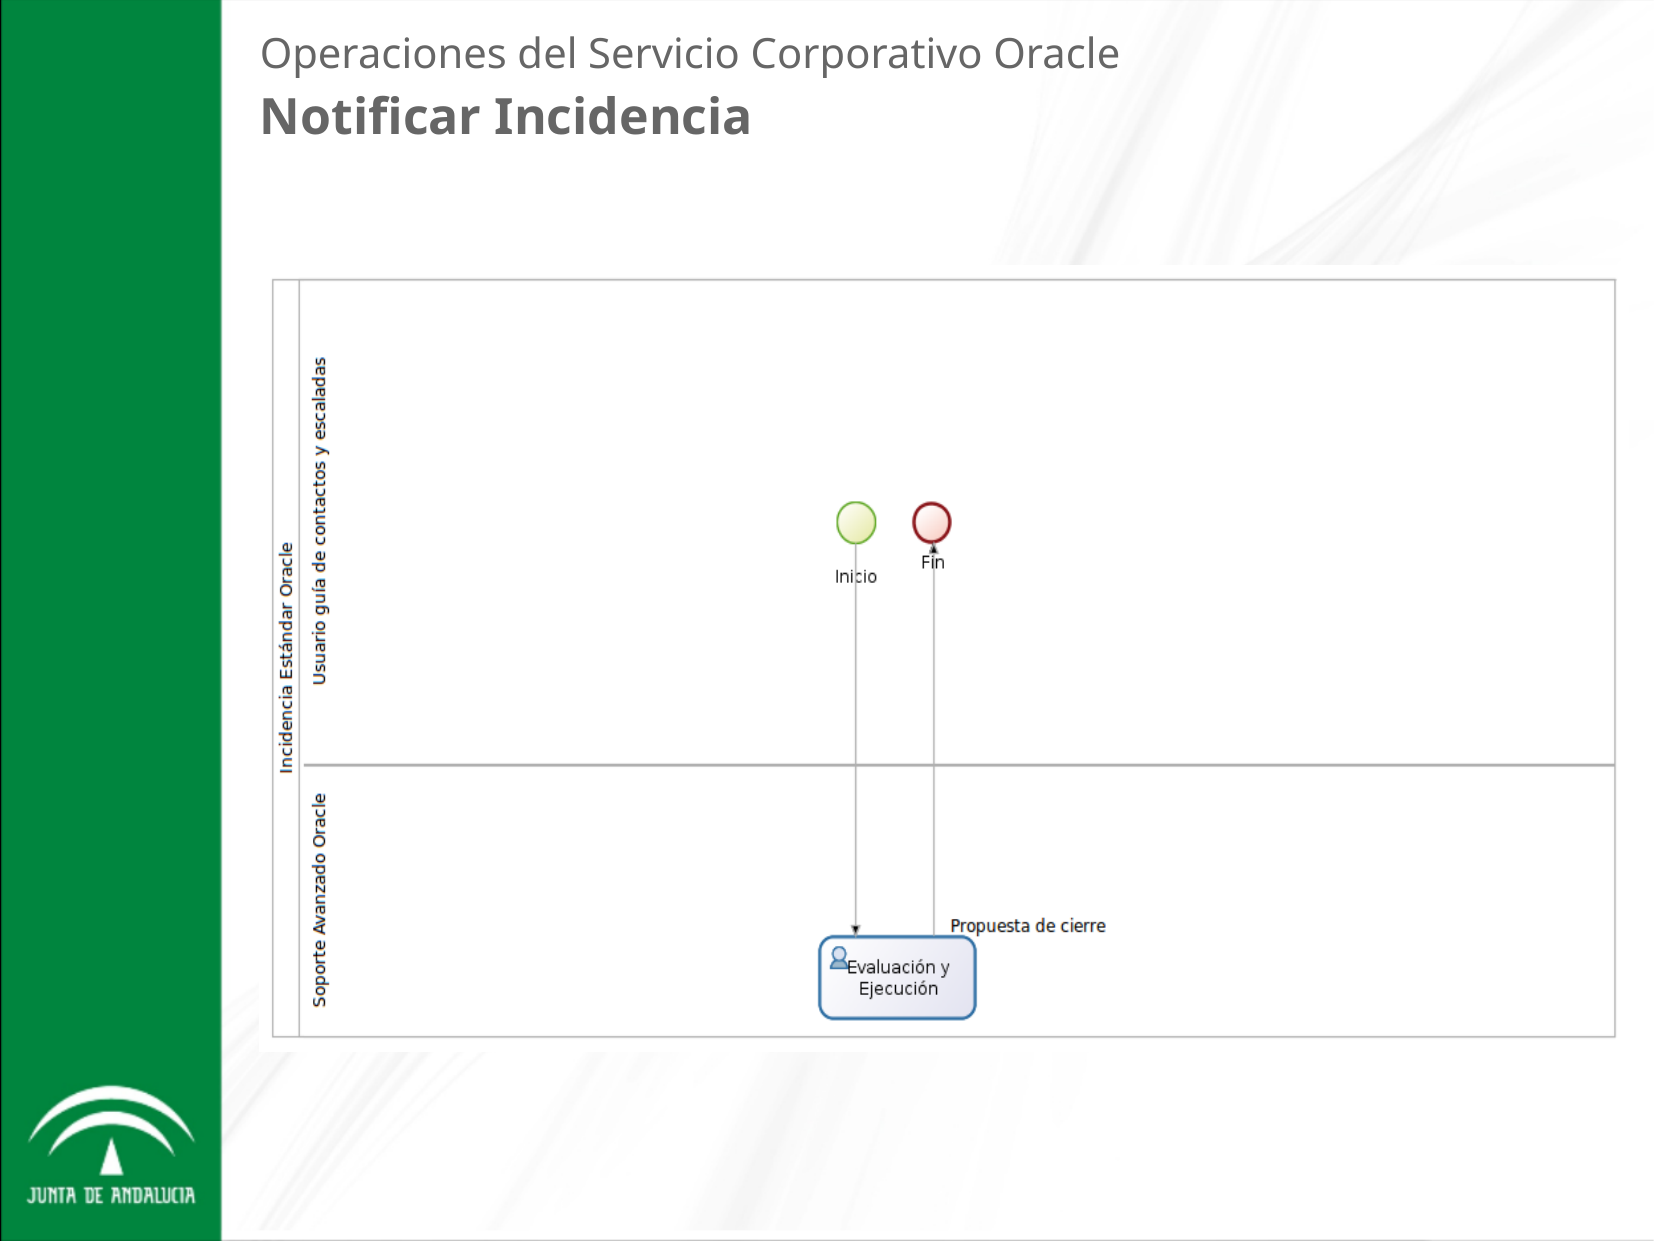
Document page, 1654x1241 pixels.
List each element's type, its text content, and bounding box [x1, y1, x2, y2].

title Operaciones del Servicio Corporativo Oracle Notificar Incidencia [259, 35, 1577, 139]
picture [0, 0, 1654, 1241]
